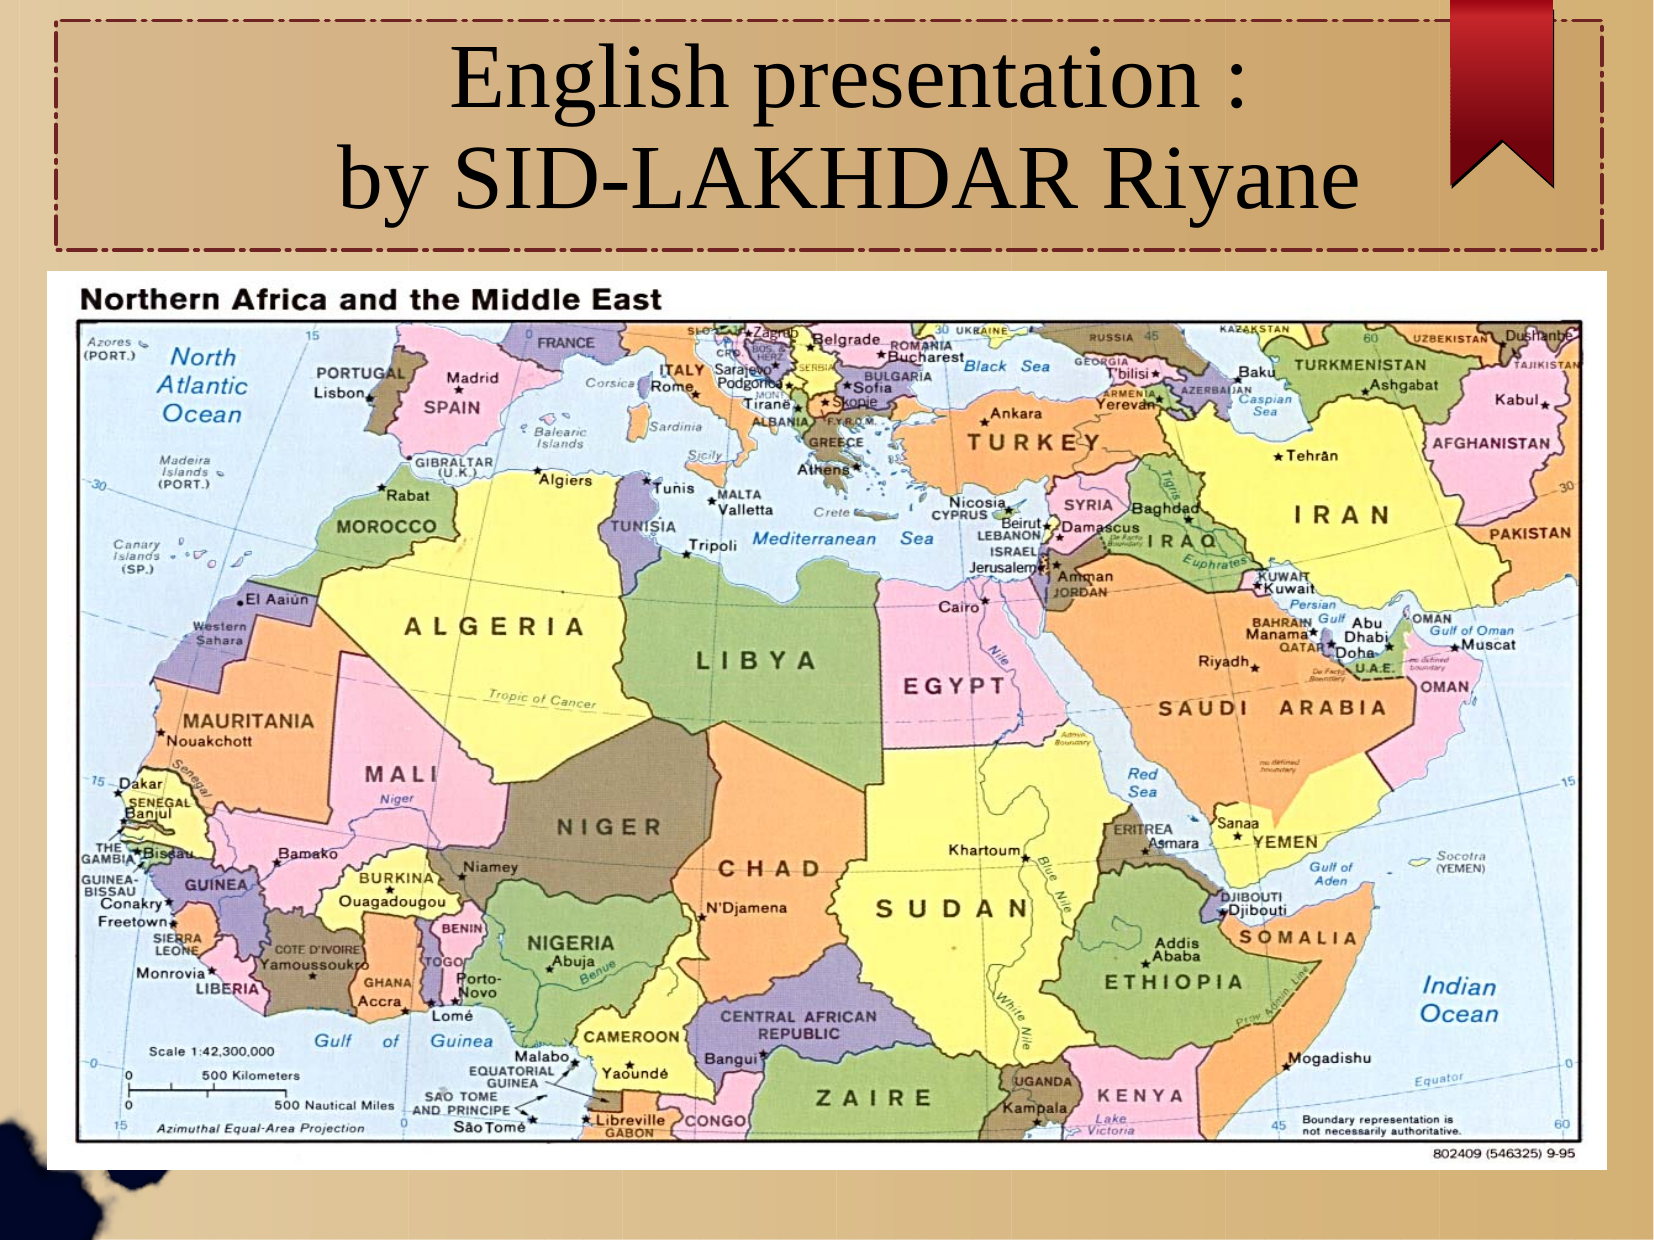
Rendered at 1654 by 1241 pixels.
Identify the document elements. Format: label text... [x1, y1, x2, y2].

title English presentation : by SID-LAKHDAR Riyane [259, 24, 1441, 271]
picture [47, 271, 1607, 1170]
